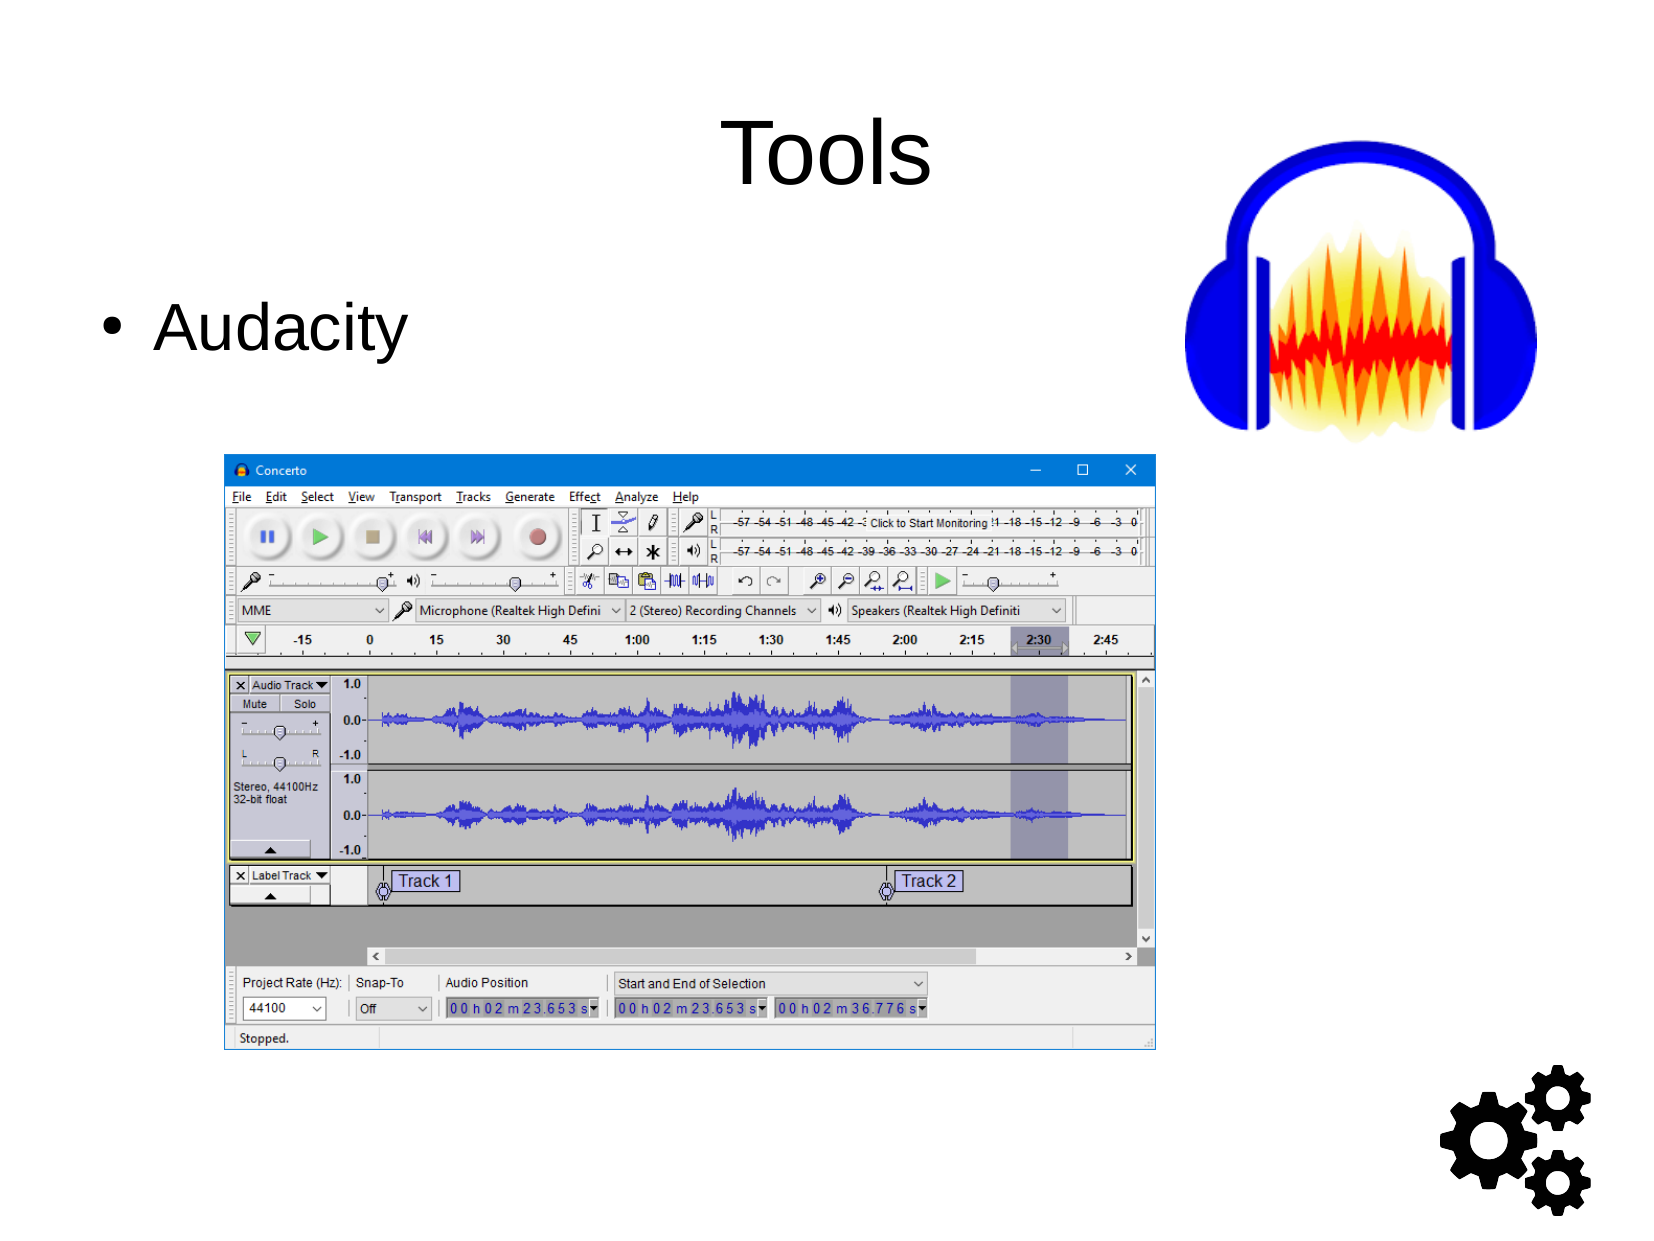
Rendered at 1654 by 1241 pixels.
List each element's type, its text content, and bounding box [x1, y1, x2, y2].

picture [1440, 1065, 1591, 1216]
picture [224, 454, 1156, 1051]
picture [1185, 128, 1537, 481]
title Tools [82, 49, 1571, 257]
list Audacity [82, 290, 1571, 1010]
